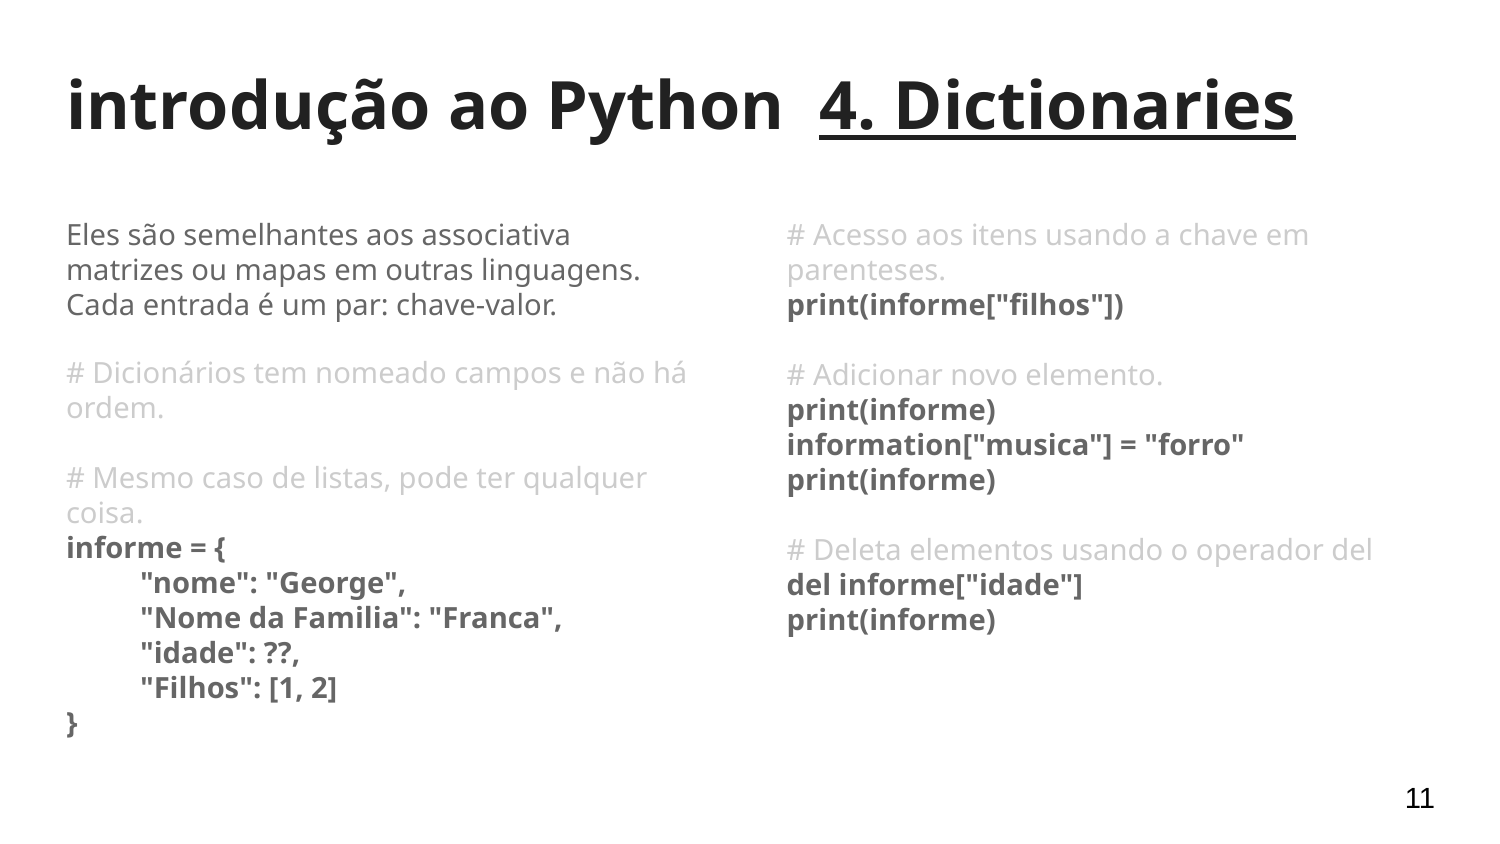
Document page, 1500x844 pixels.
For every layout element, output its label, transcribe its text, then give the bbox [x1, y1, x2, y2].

list Eles são semelhantes aos associativa matrizes ou mapas em outras linguagens. Cada entrada é um par: chave-valor. # Dicionários tem nomeado campos e não há ordem. # Mesmo caso de listas, pode ter qualquer coisa. informe = { "nome": "George", "Nome da Familia": "Franca", "idade": ??, "Filhos": [1, 2] } [51, 201, 708, 750]
list # Acesso aos itens usando a chave em parenteses. print(informe["filhos"]) # Adicionar novo elemento. print(informe) information["musica"] = "forro" print(informe) # Deleta elementos usando o operador del del informe["idade"] print(informe) [771, 201, 1458, 800]
slide_number <number> [1389, 764, 1480, 830]
title introdução ao Python 4. Dictionaries [51, 48, 1449, 180]
